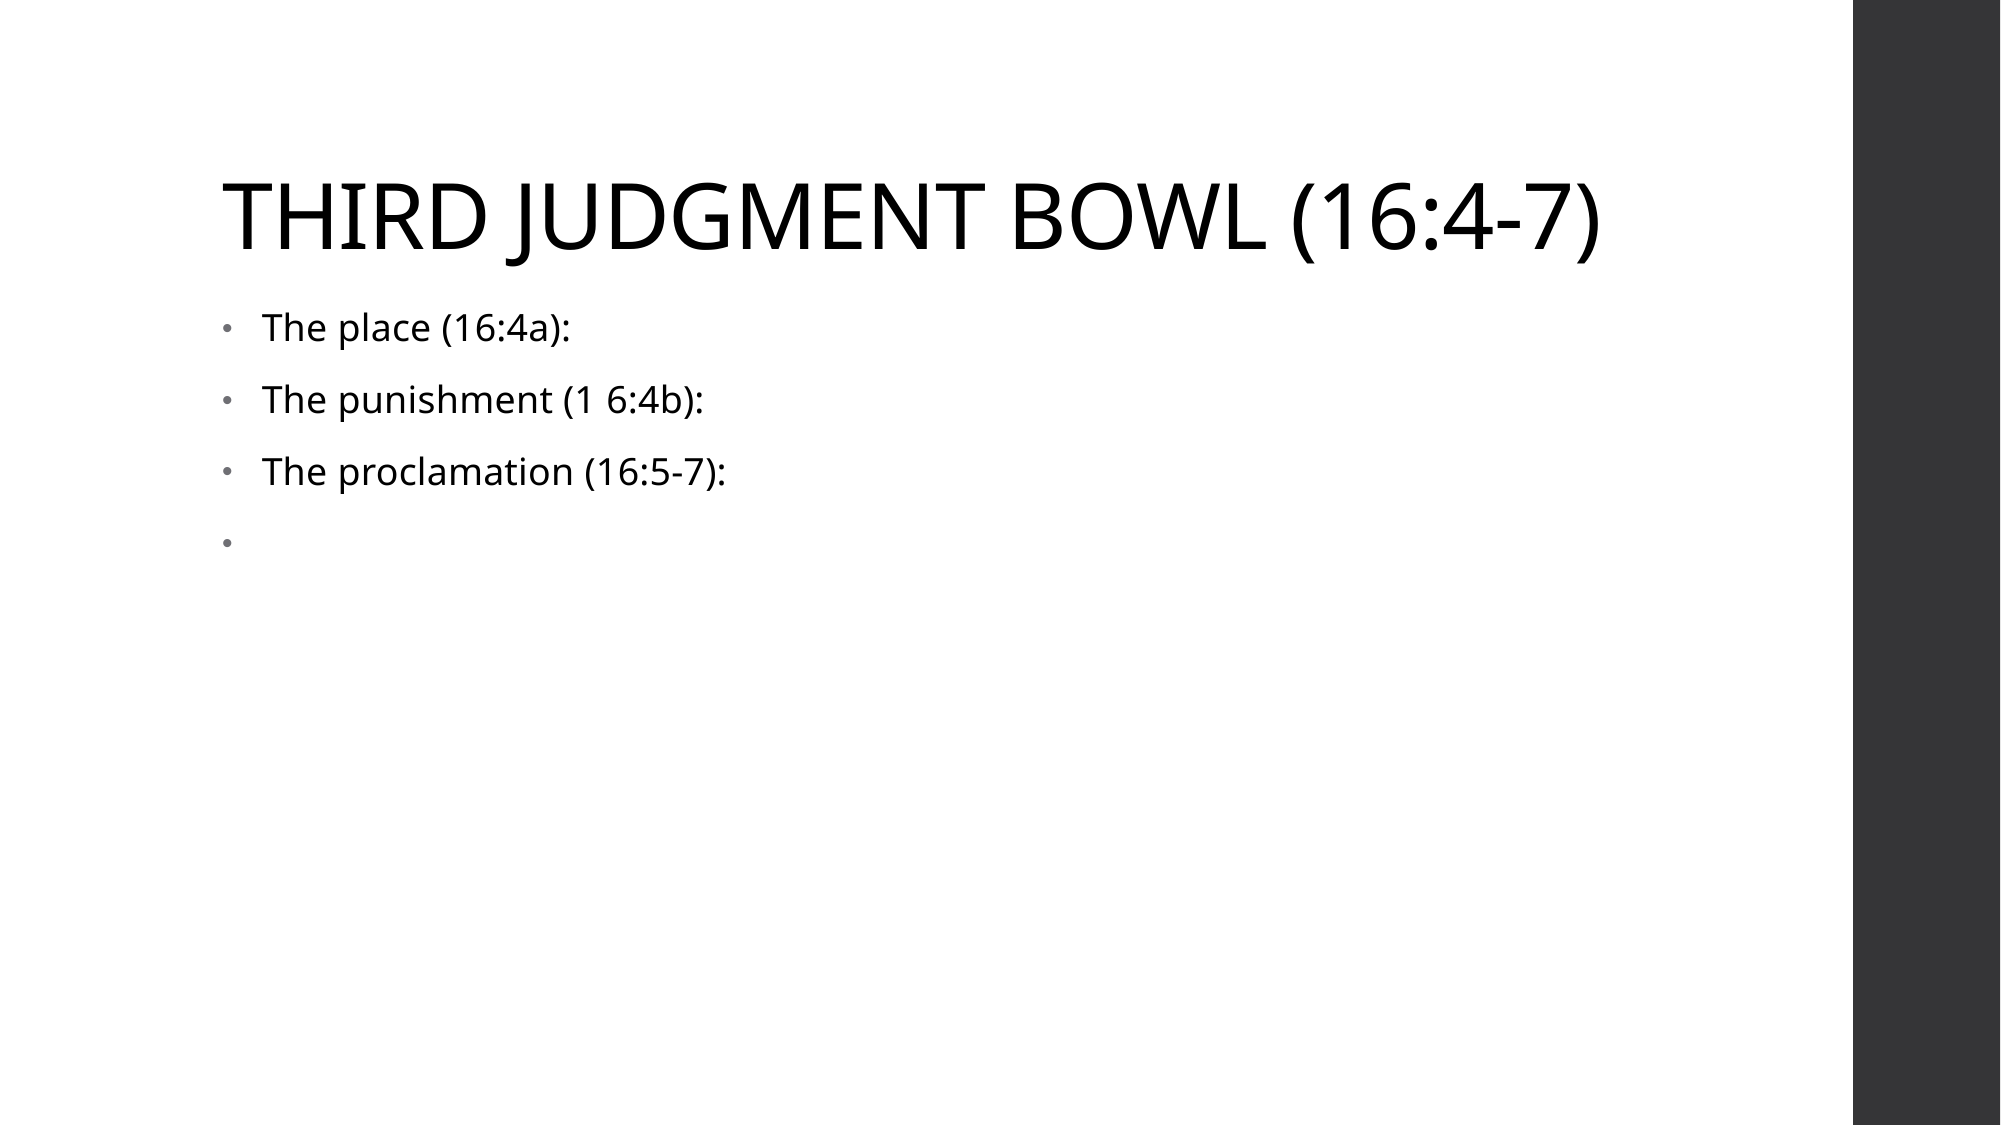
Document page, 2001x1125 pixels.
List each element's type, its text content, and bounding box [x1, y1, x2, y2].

title THIRD JUDGMENT BOWL (16:4-7) [206, 60, 1797, 278]
list The place (16:4a): The punishment (1 6:4b): The proclamation (16:5-7): [206, 299, 1617, 1014]
